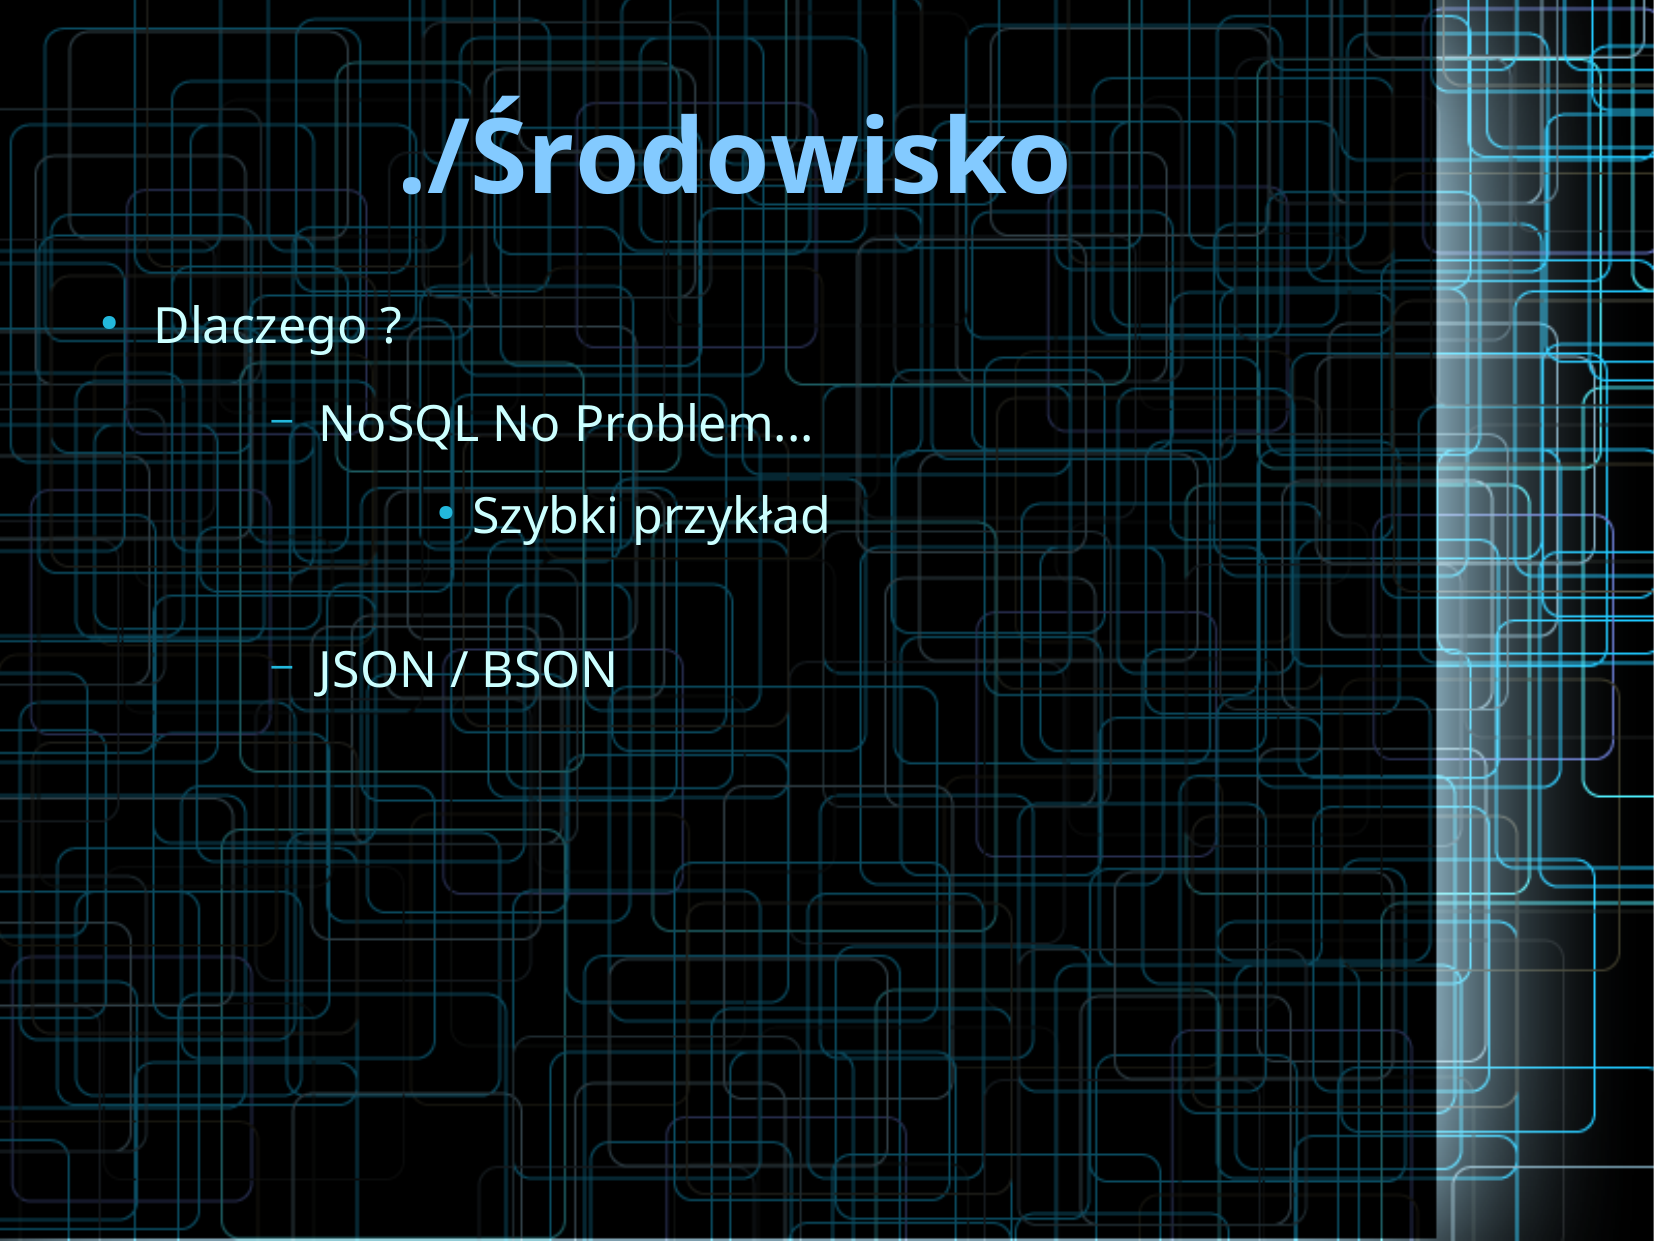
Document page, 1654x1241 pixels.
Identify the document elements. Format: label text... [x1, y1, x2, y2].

picture [0, 0, 1654, 1241]
title ./Środowisko [82, 49, 1388, 257]
list Dlaczego ? NoSQL No Problem... Szybki przykład JSON / BSON [82, 290, 1388, 1109]
